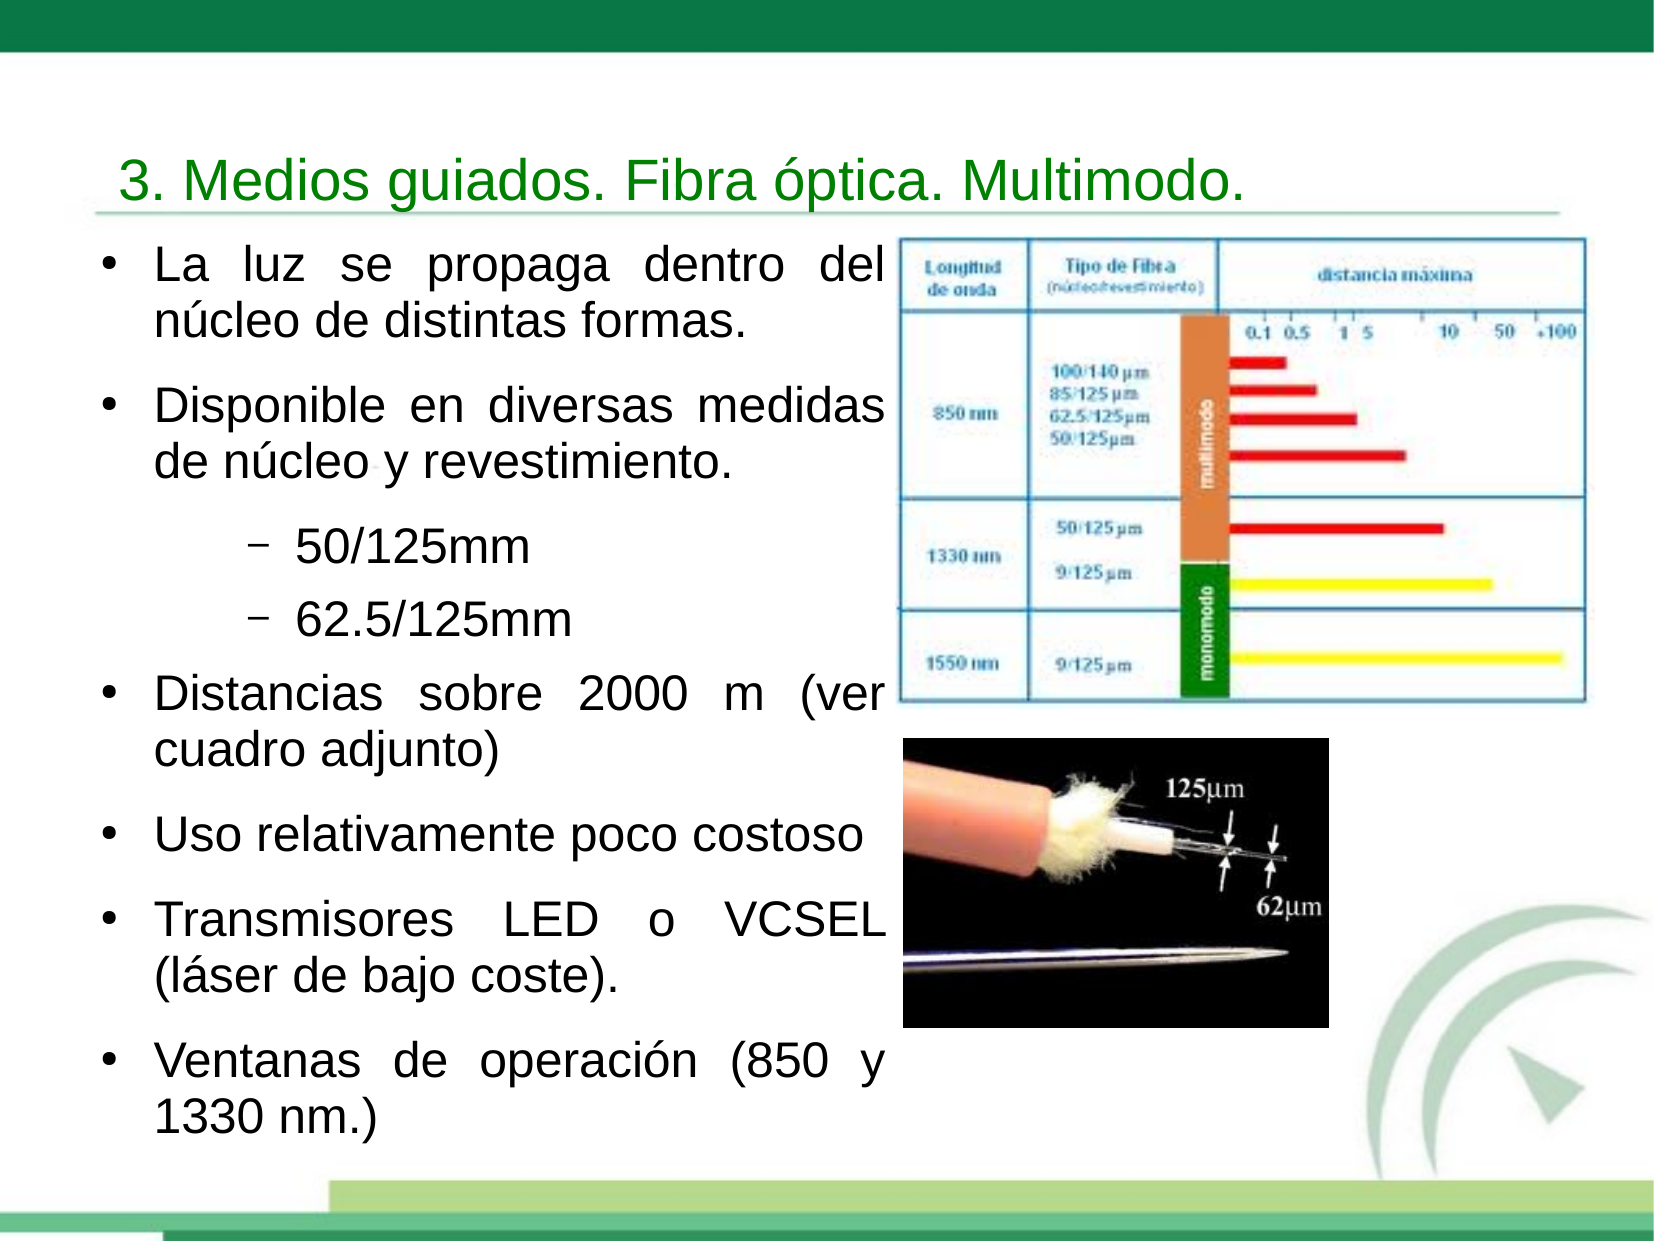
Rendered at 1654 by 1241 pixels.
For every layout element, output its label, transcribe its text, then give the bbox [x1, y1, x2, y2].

list La luz se propaga dentro del núcleo de distintas formas. Disponible en diversas medidas de núcleo y revestimiento. 50/125mm 62.5/125mm Distancias sobre 2000 m (ver cuadro adjunto) Uso relativamente poco costoso Transmisores LED o VCSEL (láser de bajo coste). Ventanas de operación (850 y 1330 nm.) [82, 236, 886, 1145]
picture [0, 0, 1654, 1241]
text_box 3. Medios guiados. Fibra óptica. Multimodo. [118, 147, 1388, 223]
